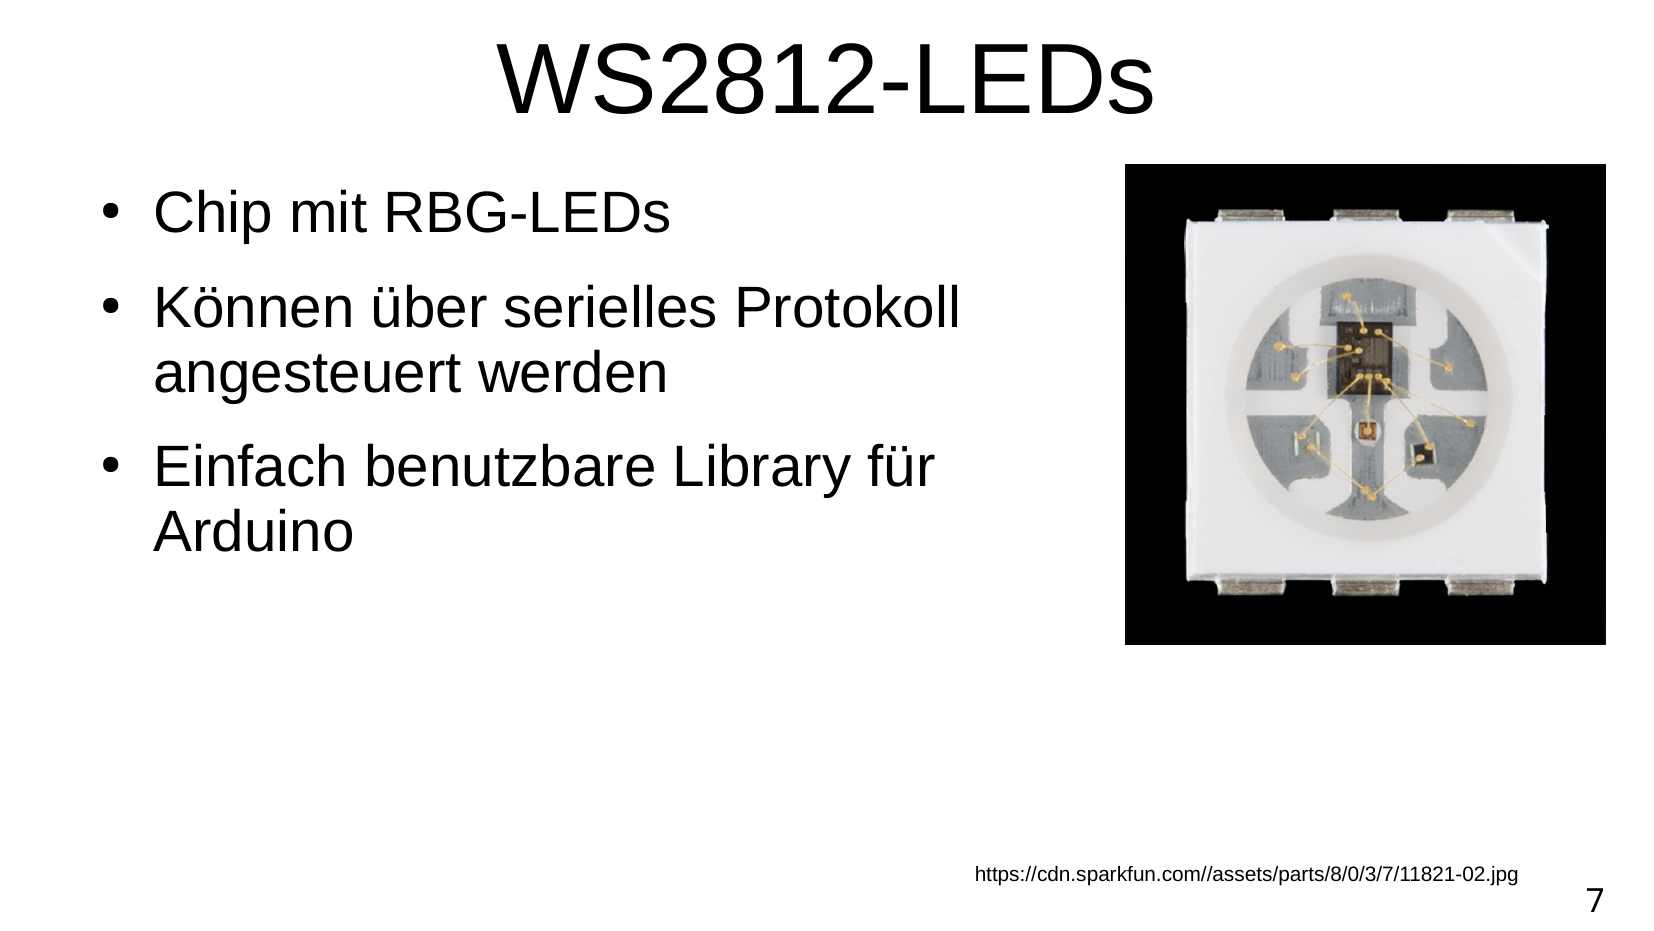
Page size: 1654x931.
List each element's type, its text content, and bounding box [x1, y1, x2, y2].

picture [1125, 164, 1606, 646]
text_box https://cdn.sparkfun.com//assets/parts/8/0/3/7/11821-02.jpg [960, 855, 1561, 901]
list Chip mit RBG-LEDs Können über serielles Protokoll angesteuert werden Einfach benutzbare Library für Arduino [82, 180, 1111, 811]
title WS2812-LEDs [82, 1, 1571, 157]
